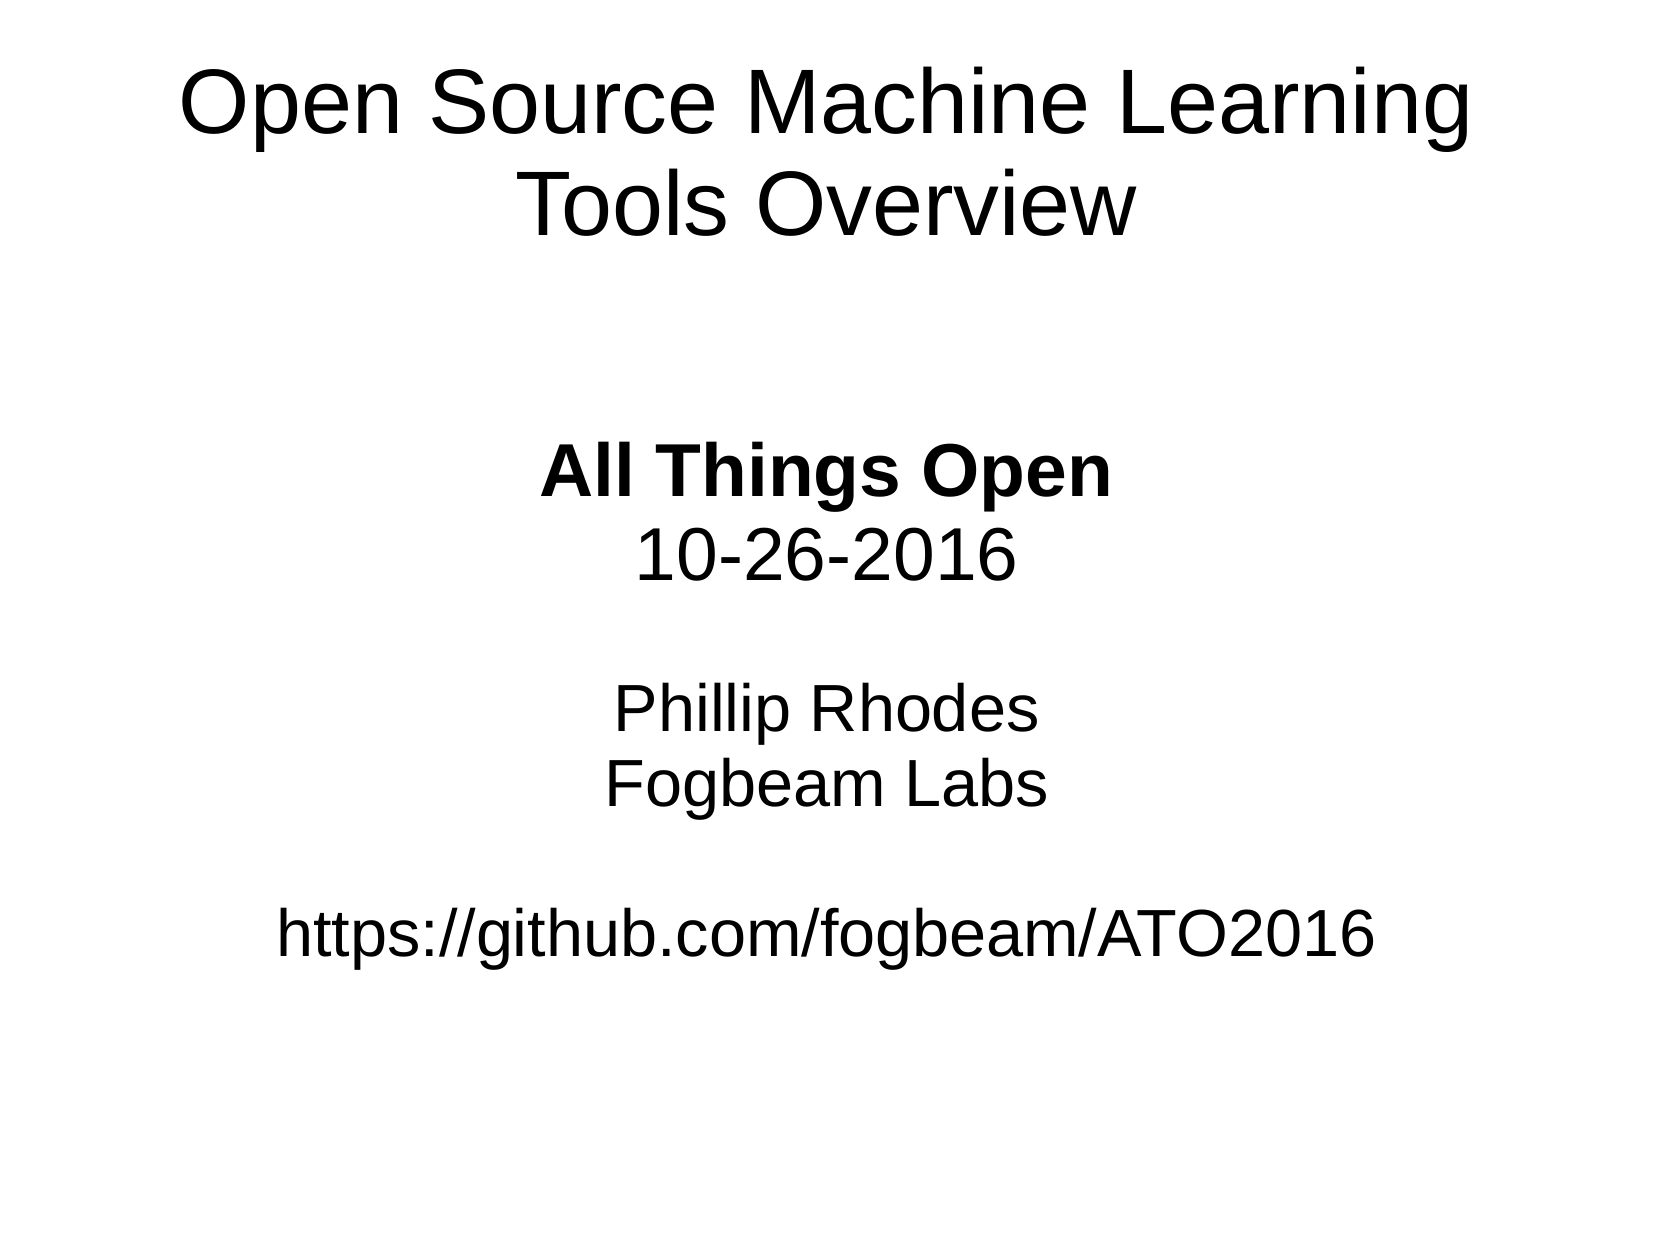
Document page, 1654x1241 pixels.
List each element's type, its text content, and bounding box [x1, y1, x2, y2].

title Open Source Machine Learning Tools Overview [82, 49, 1571, 257]
subtitle All Things Open 10-26-2016 Phillip Rhodes Fogbeam Labs https://github.com/fogbeam/ATO2016 [82, 290, 1571, 1109]
